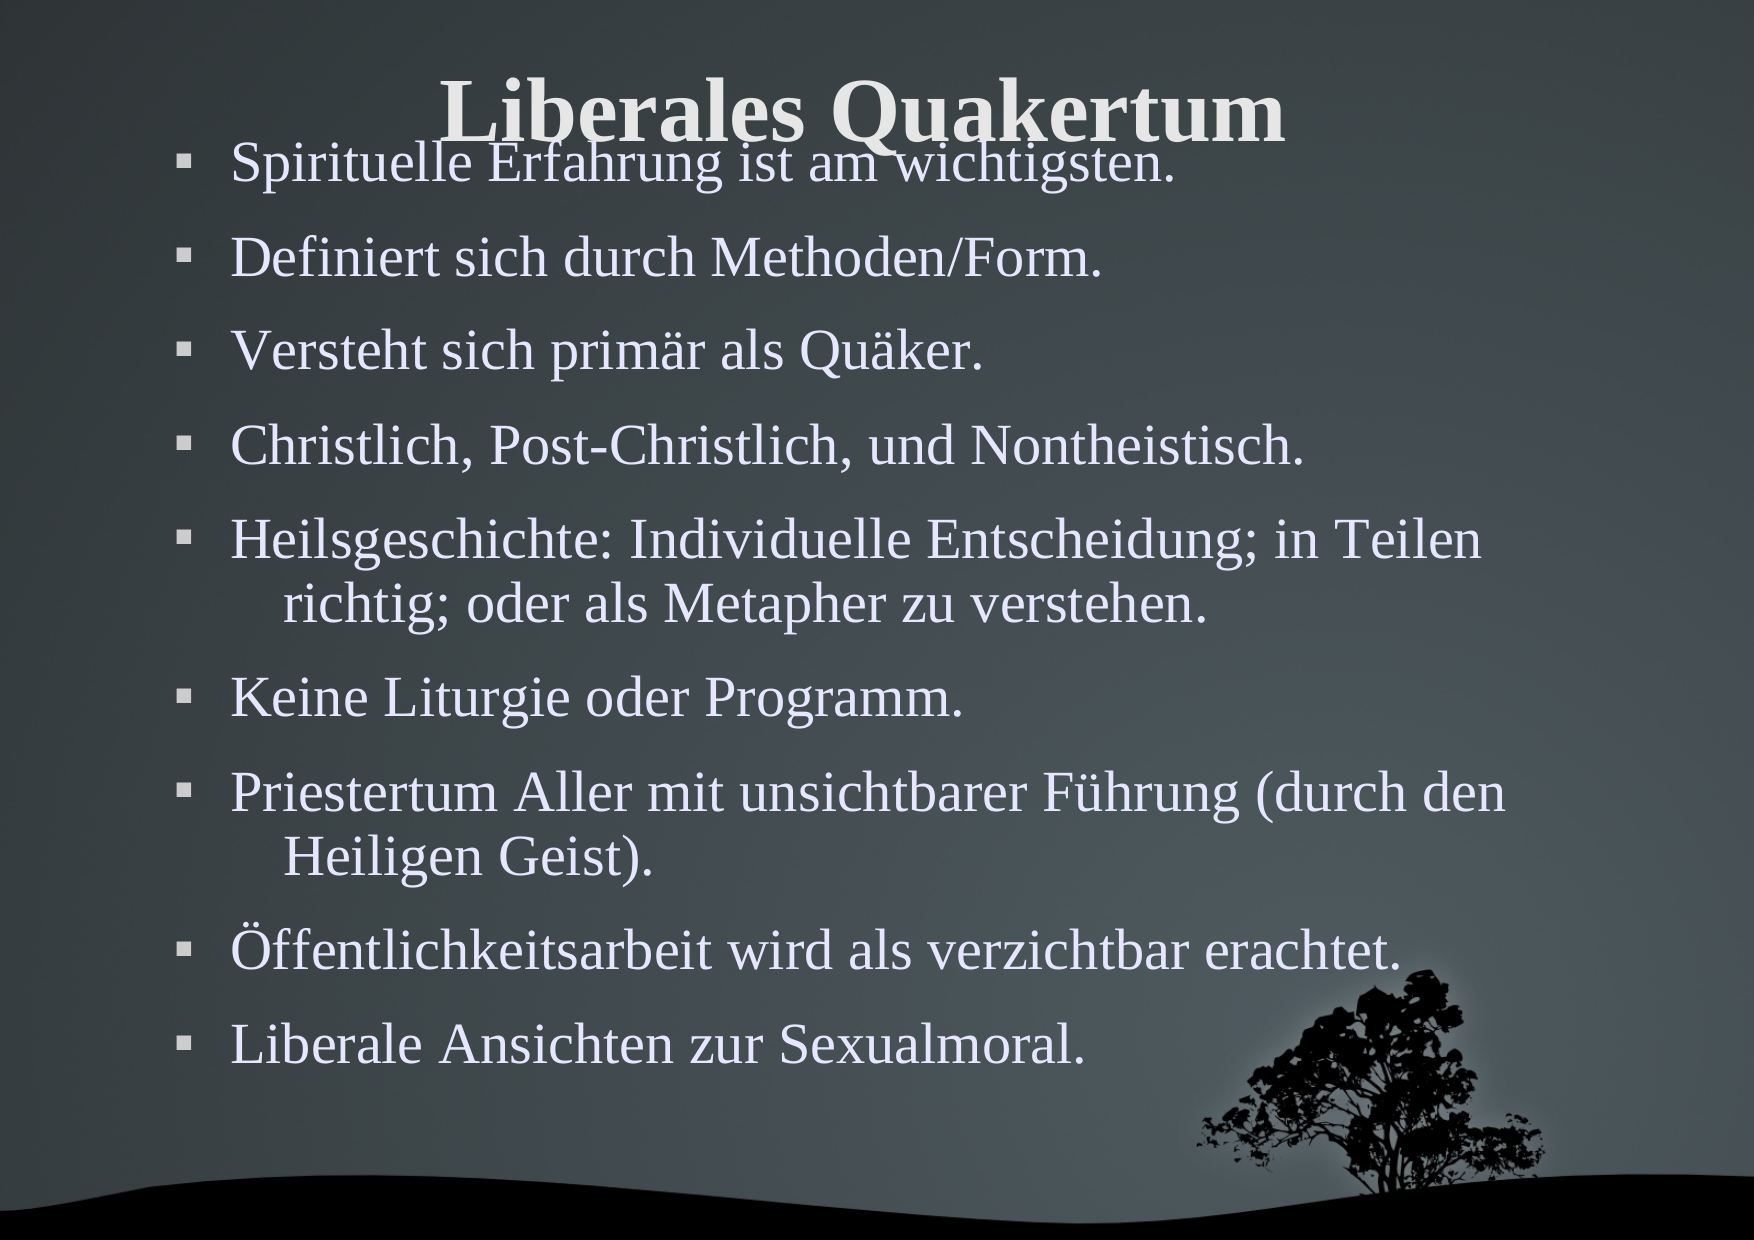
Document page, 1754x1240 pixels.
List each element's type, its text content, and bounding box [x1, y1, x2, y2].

picture [0, 0, 1754, 1240]
title Liberales Quakertum [75, 14, 1654, 207]
list Spirituelle Erfahrung ist am wichtigsten. Definiert sich durch Methoden/Form. Versteht sich primär als Quäker. Christlich, Post-Christlich, und Nontheistisch. Heilsgeschichte: Individuelle Entscheidung; in Teilen richtig; oder als Metapher zu verstehen. Keine Liturgie oder Programm. Priestertum Aller mit unsichtbarer Führung (durch den Heiligen Geist). Öffentlichkeitsarbeit wird als verzichtbar erachtet. Liberale Ansichten zur Sexualmoral. [141, 129, 1632, 1142]
